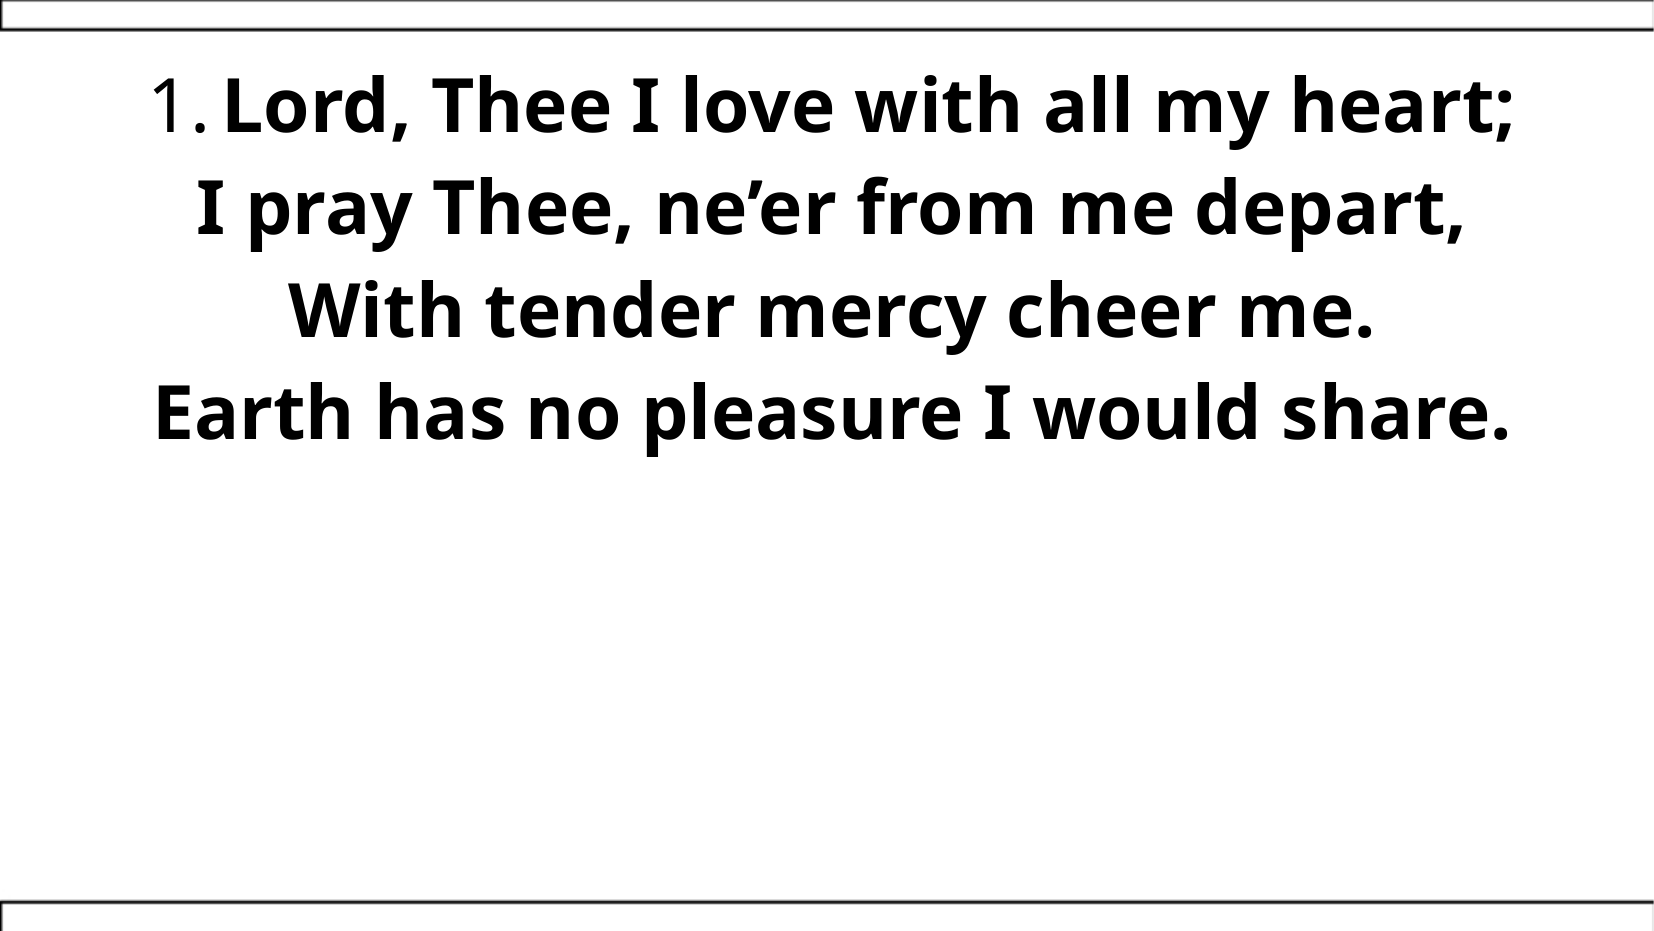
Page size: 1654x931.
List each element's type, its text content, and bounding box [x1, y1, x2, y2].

picture [0, 0, 1654, 931]
text_box 1. Lord, Thee I love with all my heart; I pray Thee, ne’er from me depart, With tender mercy cheer me. Earth has no pleasure I would share. [75, 45, 1591, 460]
